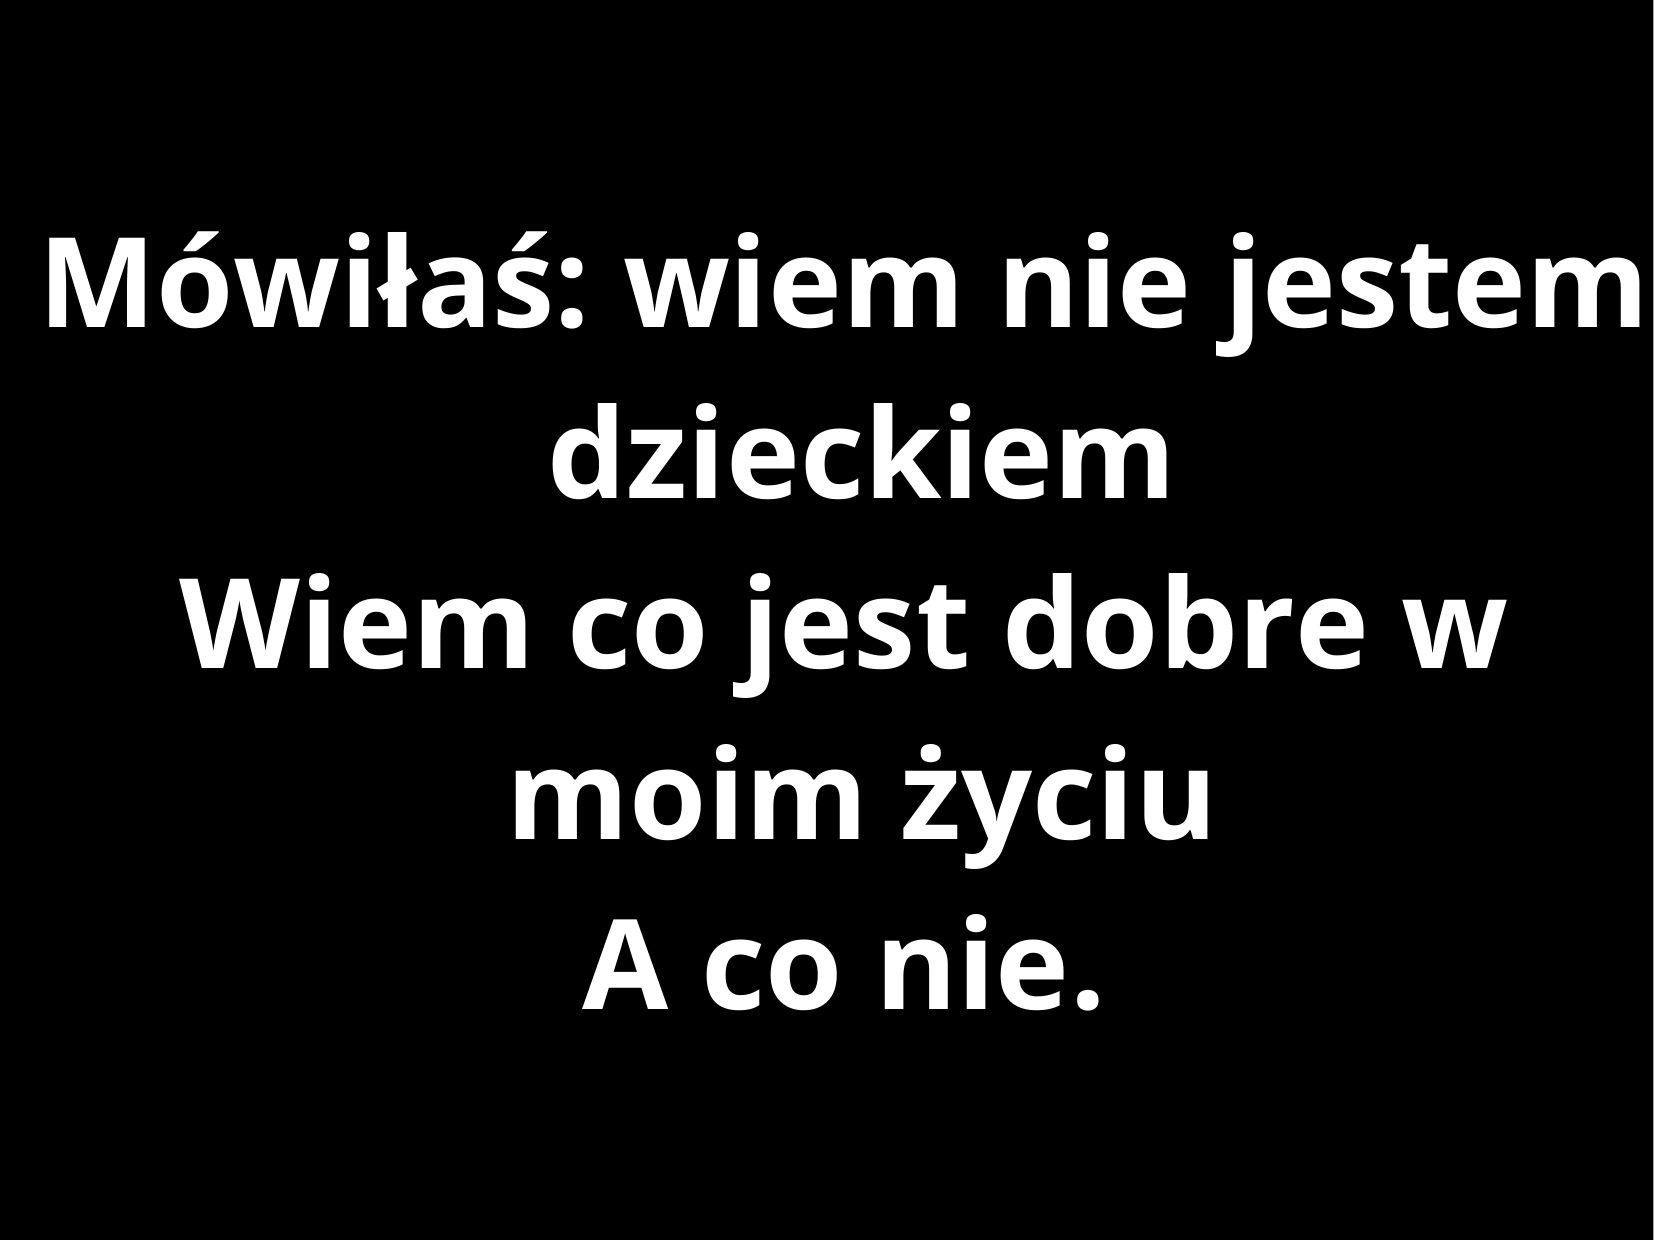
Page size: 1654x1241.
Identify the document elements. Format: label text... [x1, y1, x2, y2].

subtitle Mówiłaś: wiem nie jestem dzieckiem Wiem co jest dobre w moim życiu A co nie. [0, 0, 1654, 1241]
